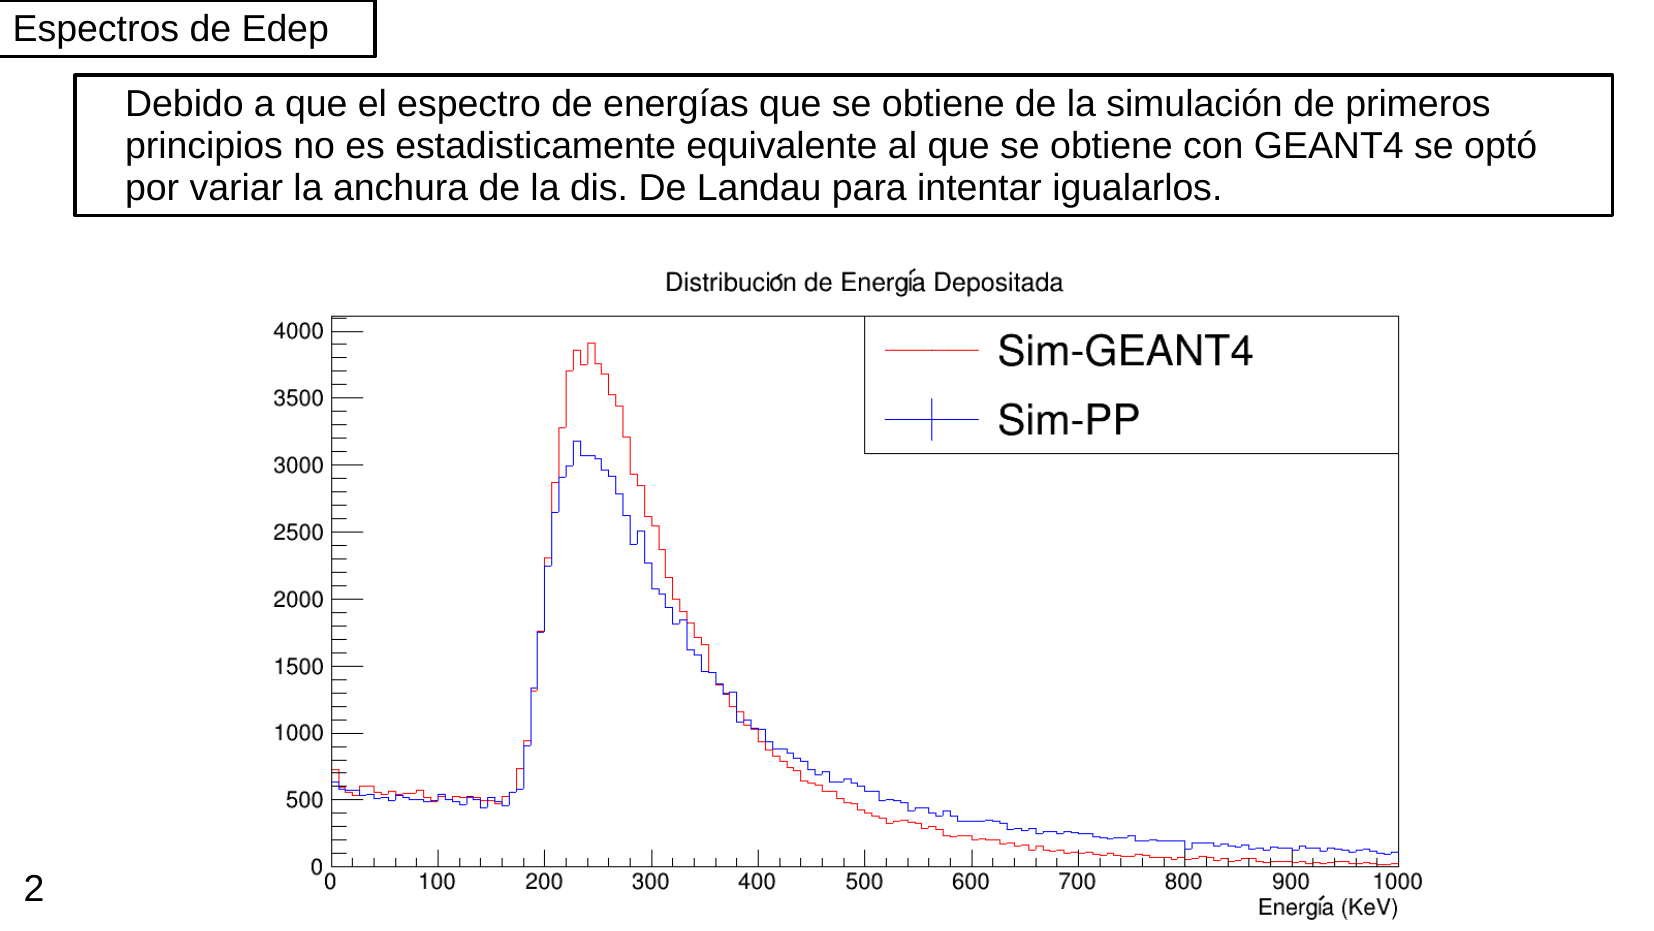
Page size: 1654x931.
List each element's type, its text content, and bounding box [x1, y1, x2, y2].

text_box Debido a que el espectro de energías que se obtiene de la simulación de primeros principios no es estadisticamente equivalente al que se obtiene con GEANT4 se optó por variar la anchura de la dis. De Landau para intentar igualarlos. [75, 75, 1613, 216]
picture [262, 262, 1426, 922]
text_box Espectros de Edep [0, 0, 376, 57]
text_box <number> [8, 860, 638, 931]
